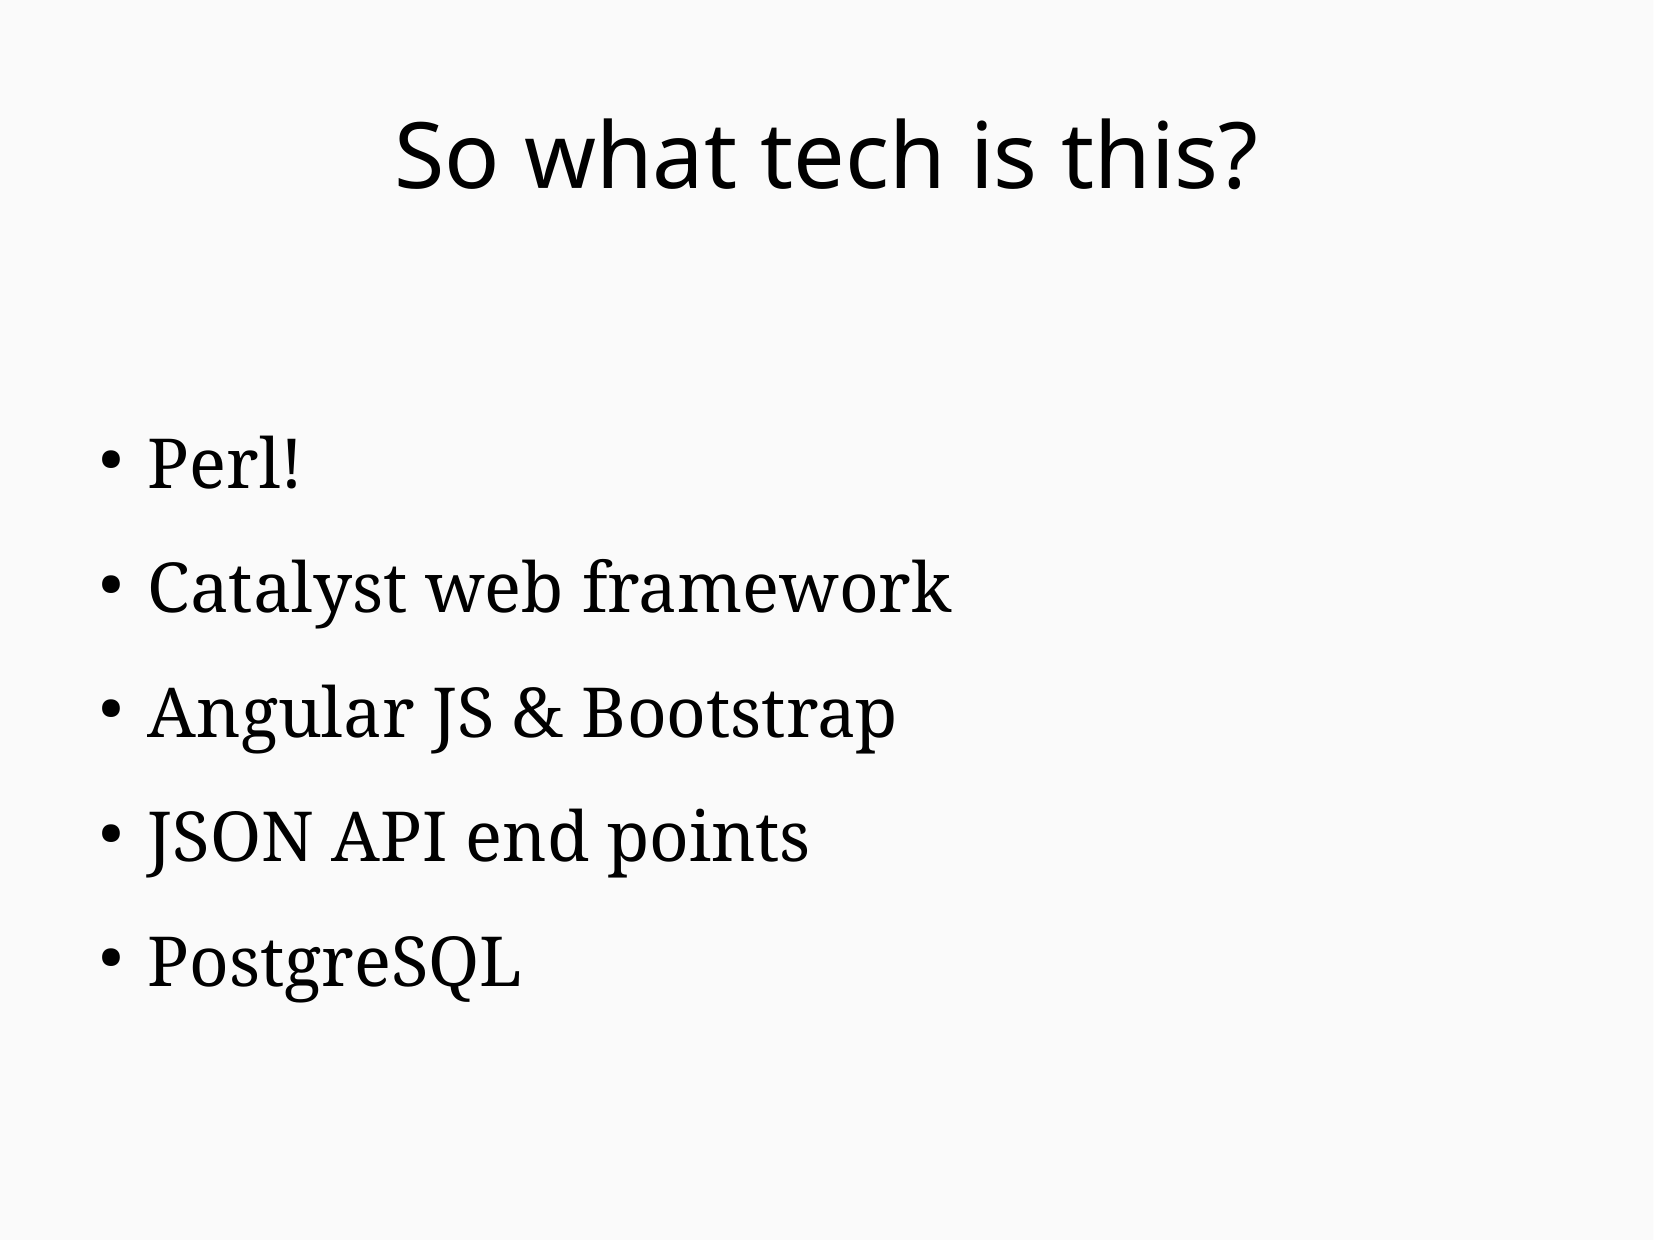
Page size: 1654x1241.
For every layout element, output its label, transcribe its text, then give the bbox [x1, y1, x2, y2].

list Perl! Catalyst web framework Angular JS & Bootstrap JSON API end points PostgreSQL [82, 290, 1571, 1010]
title So what tech is this? [82, 49, 1571, 257]
